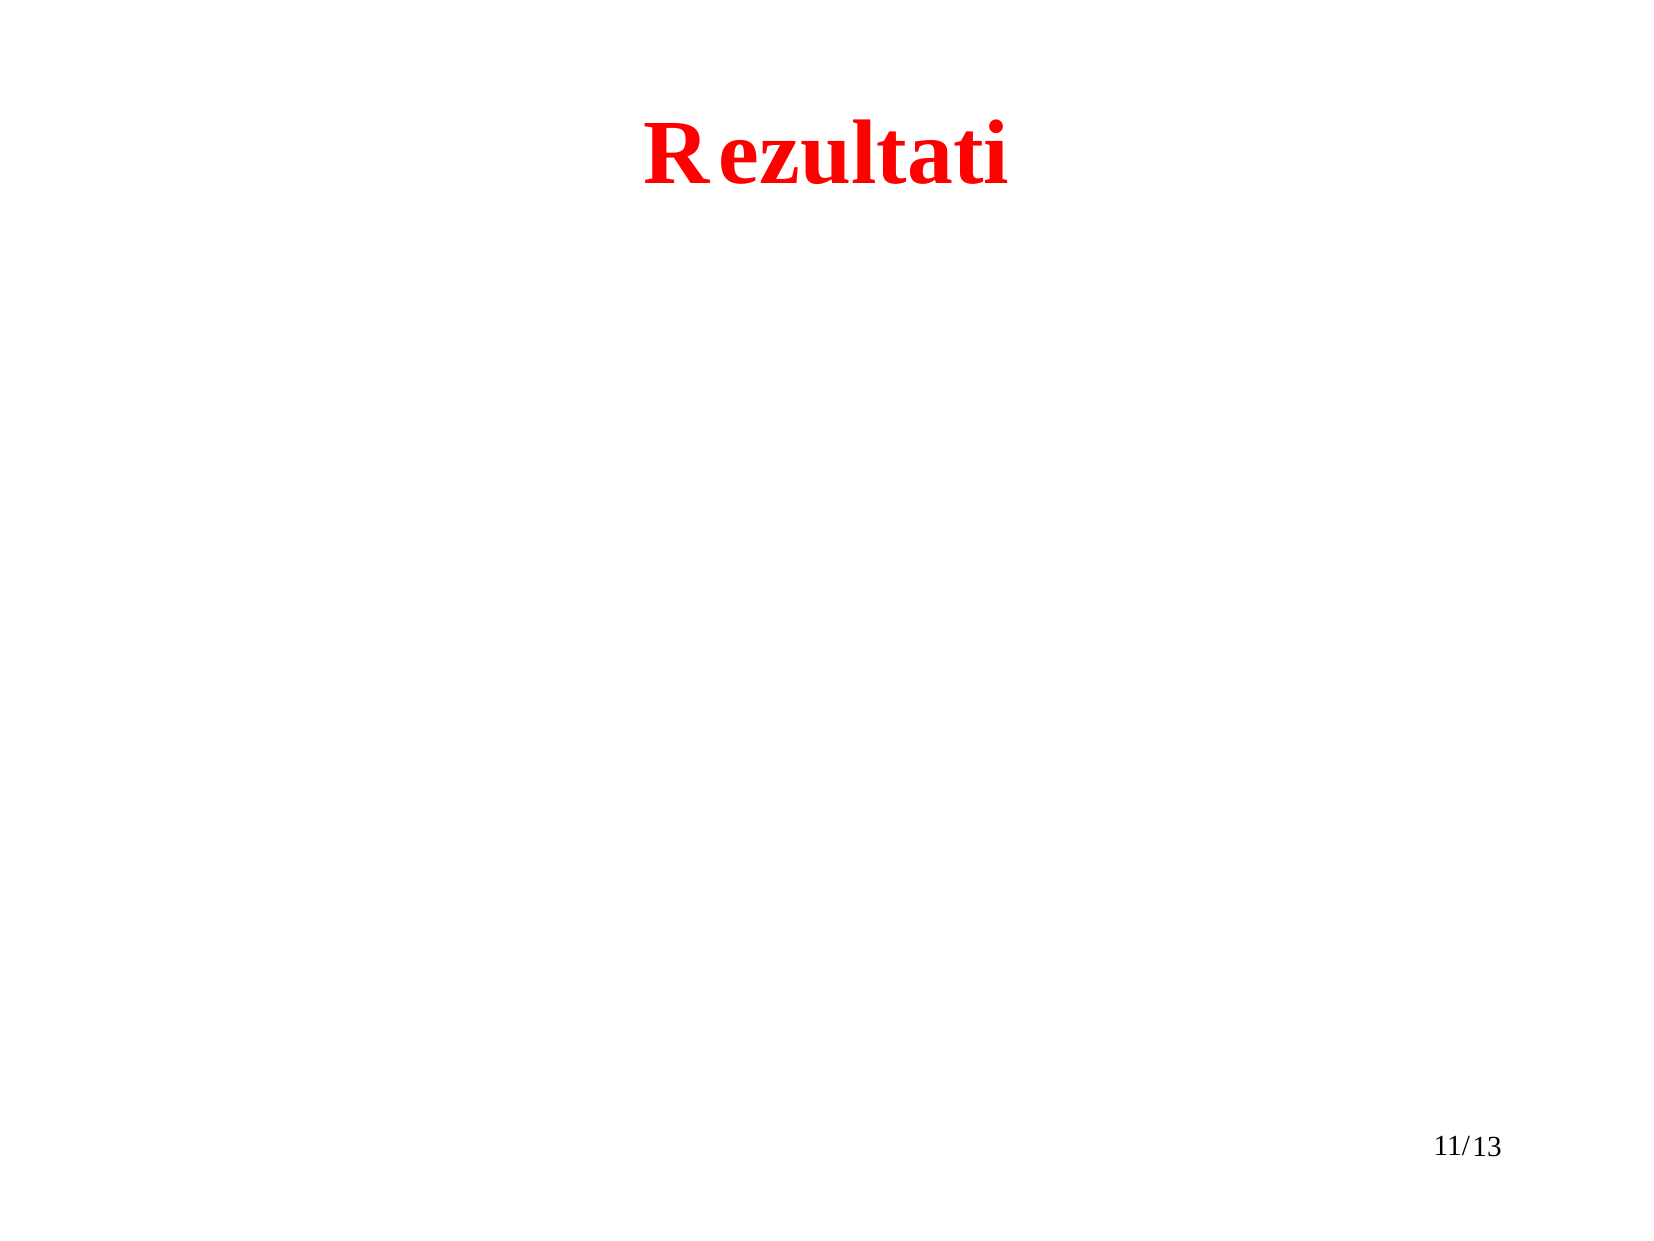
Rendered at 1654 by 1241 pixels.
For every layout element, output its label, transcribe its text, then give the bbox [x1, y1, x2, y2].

title R ezultati [82, 49, 1571, 257]
